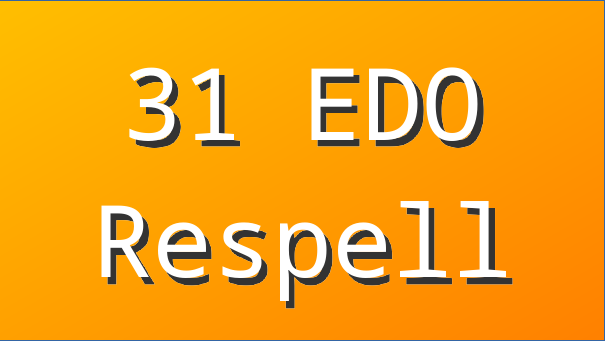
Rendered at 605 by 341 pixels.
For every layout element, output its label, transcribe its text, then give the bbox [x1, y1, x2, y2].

subtitle 31 EDO Respell [0, 0, 605, 341]
